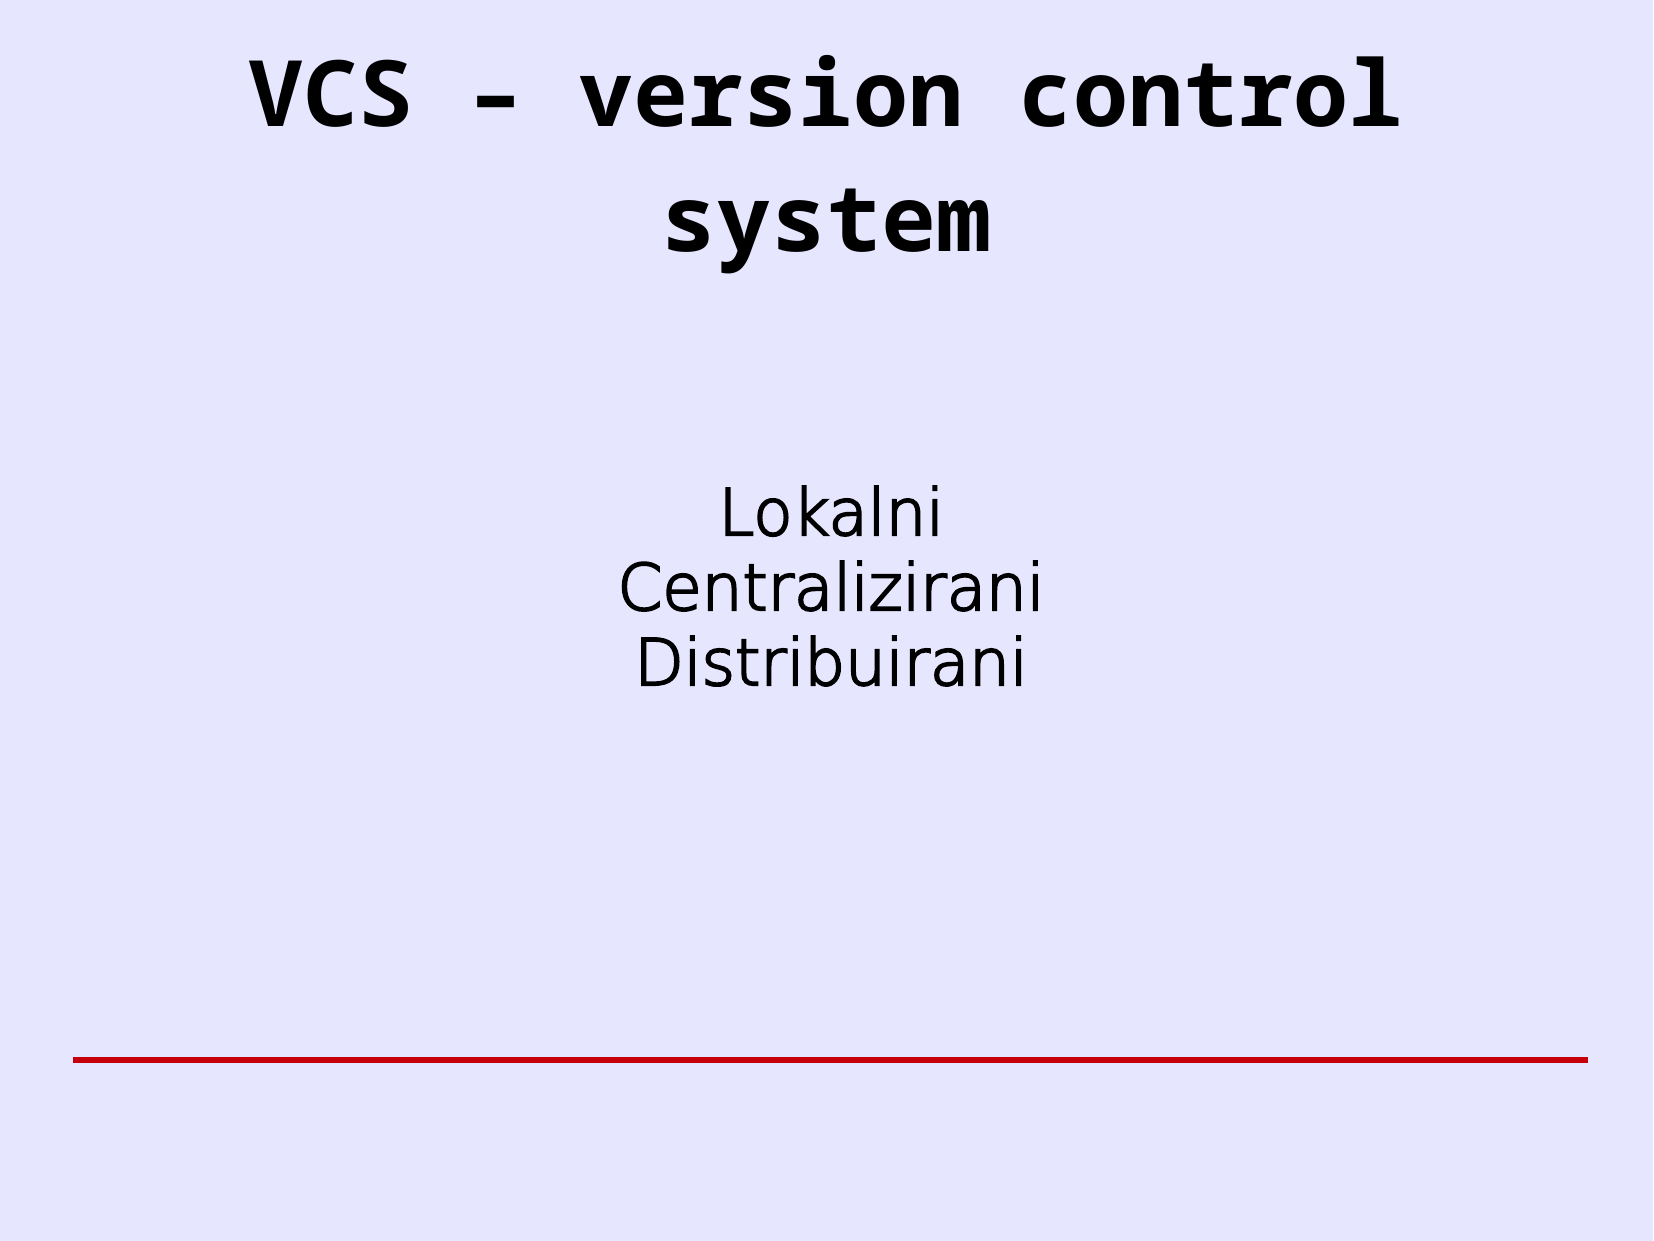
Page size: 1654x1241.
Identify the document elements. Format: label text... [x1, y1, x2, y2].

title VCS – version control system [82, 45, 1571, 261]
subtitle Lokalni Centralizirani Distribuirani [87, 395, 1576, 856]
